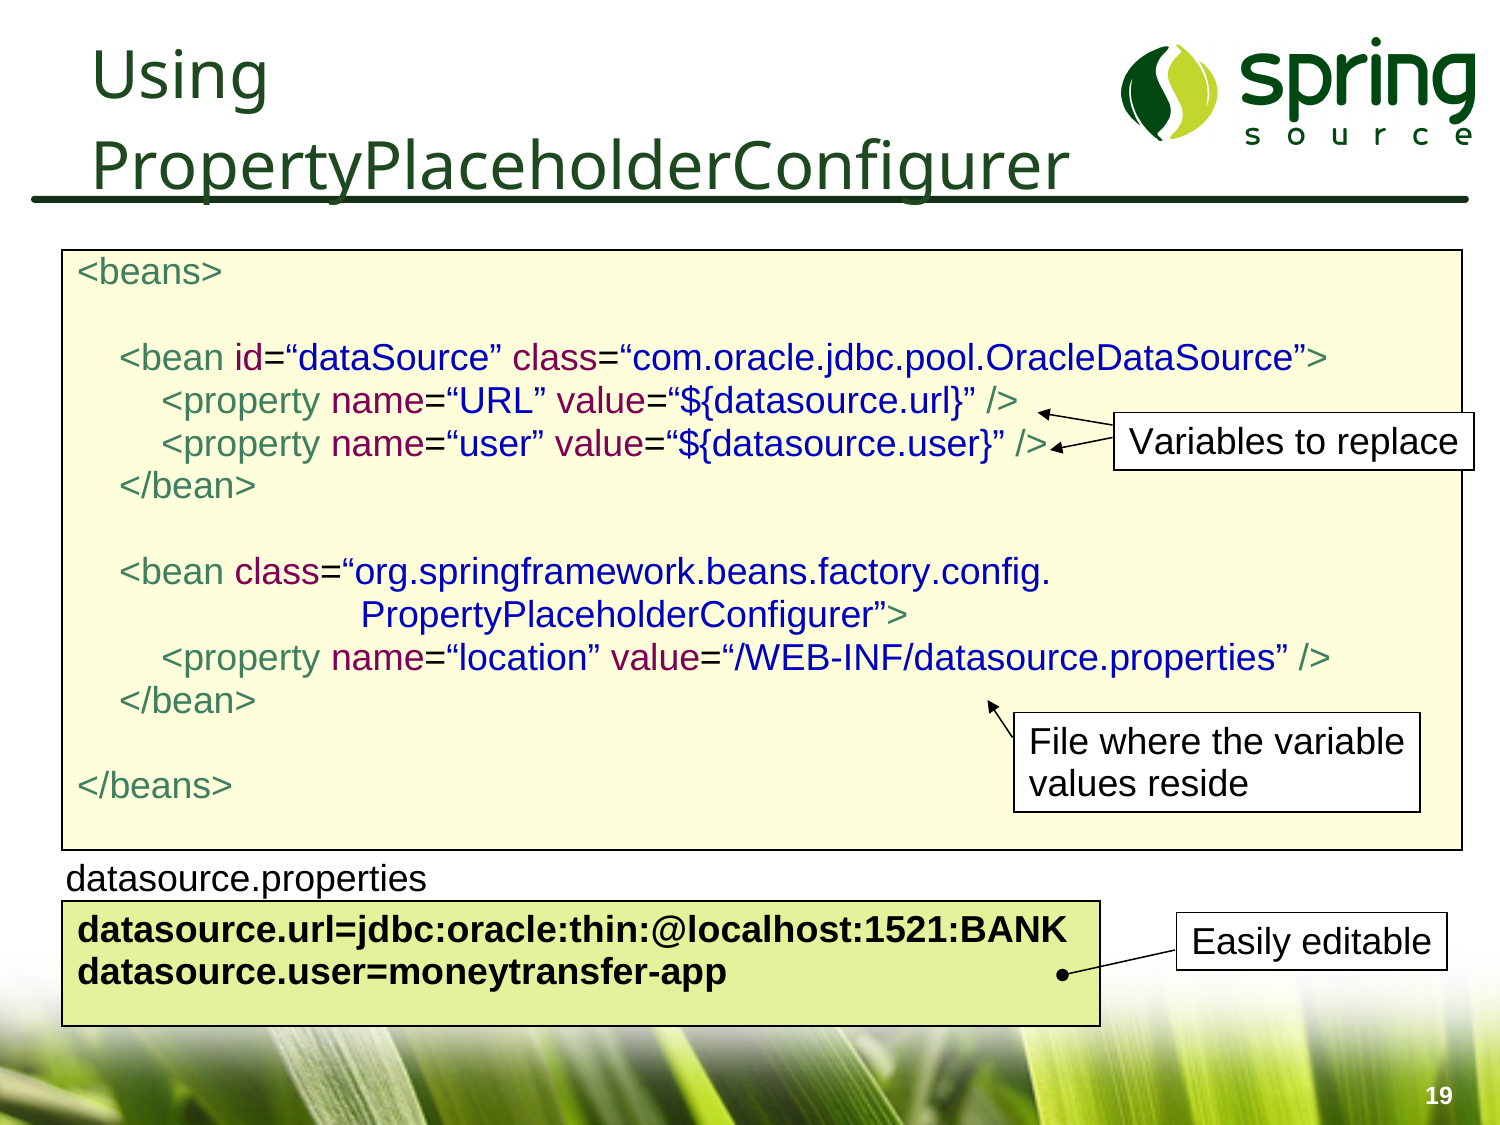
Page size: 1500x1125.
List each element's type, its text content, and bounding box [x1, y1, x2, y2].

text_box <beans> <bean id=“dataSource” class=“com.oracle.jdbc.pool.OracleDataSource”> <property name=“URL” value=“${datasource.url}” /> <property name=“user” value=“${datasource.user}” /> </bean> <bean class=“org.springframework.beans.factory.config. PropertyPlaceholderConfigurer”> <property name=“location” value=“/WEB-INF/datasource.properties” /> </bean> </beans> [62, 249, 1463, 850]
text_box File where the variable values reside [1014, 712, 1421, 812]
picture [0, 944, 1500, 1125]
text_box Easily editable [1176, 912, 1448, 970]
text_box datasource.url=jdbc:oracle:thin:@localhost:1521:BANK datasource.user=moneytransfer-app [62, 901, 1100, 1027]
picture [1100, 944, 1176, 965]
picture [1388, 37, 1475, 145]
text_box datasource.properties [50, 849, 443, 908]
title Using PropertyPlaceholderConfigurer [74, 19, 1388, 208]
text_box Variables to replace [1114, 412, 1475, 470]
